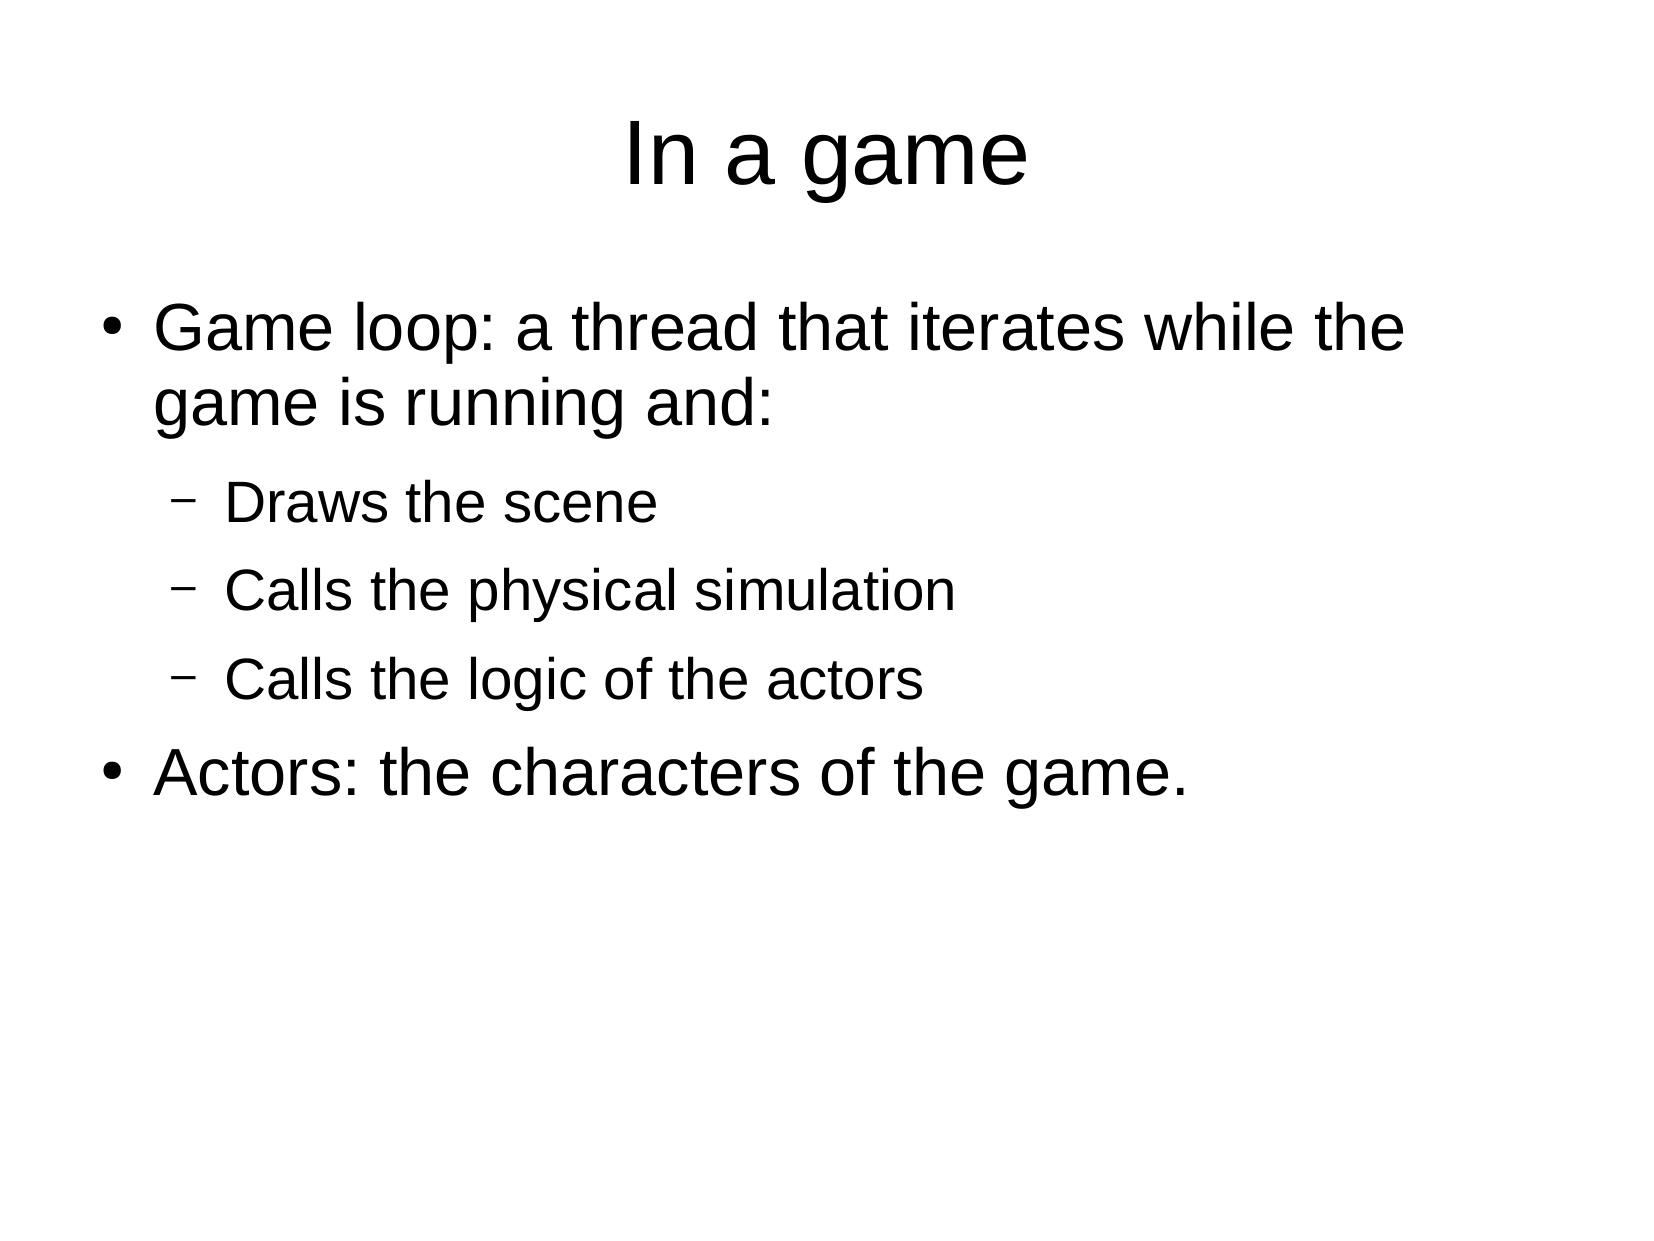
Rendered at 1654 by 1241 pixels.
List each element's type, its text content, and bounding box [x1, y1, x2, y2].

list Game loop: a thread that iterates while the game is running and: Draws the scene Calls the physical simulation Calls the logic of the actors Actors: the characters of the game. [82, 290, 1538, 1010]
title In a game [82, 49, 1571, 257]
